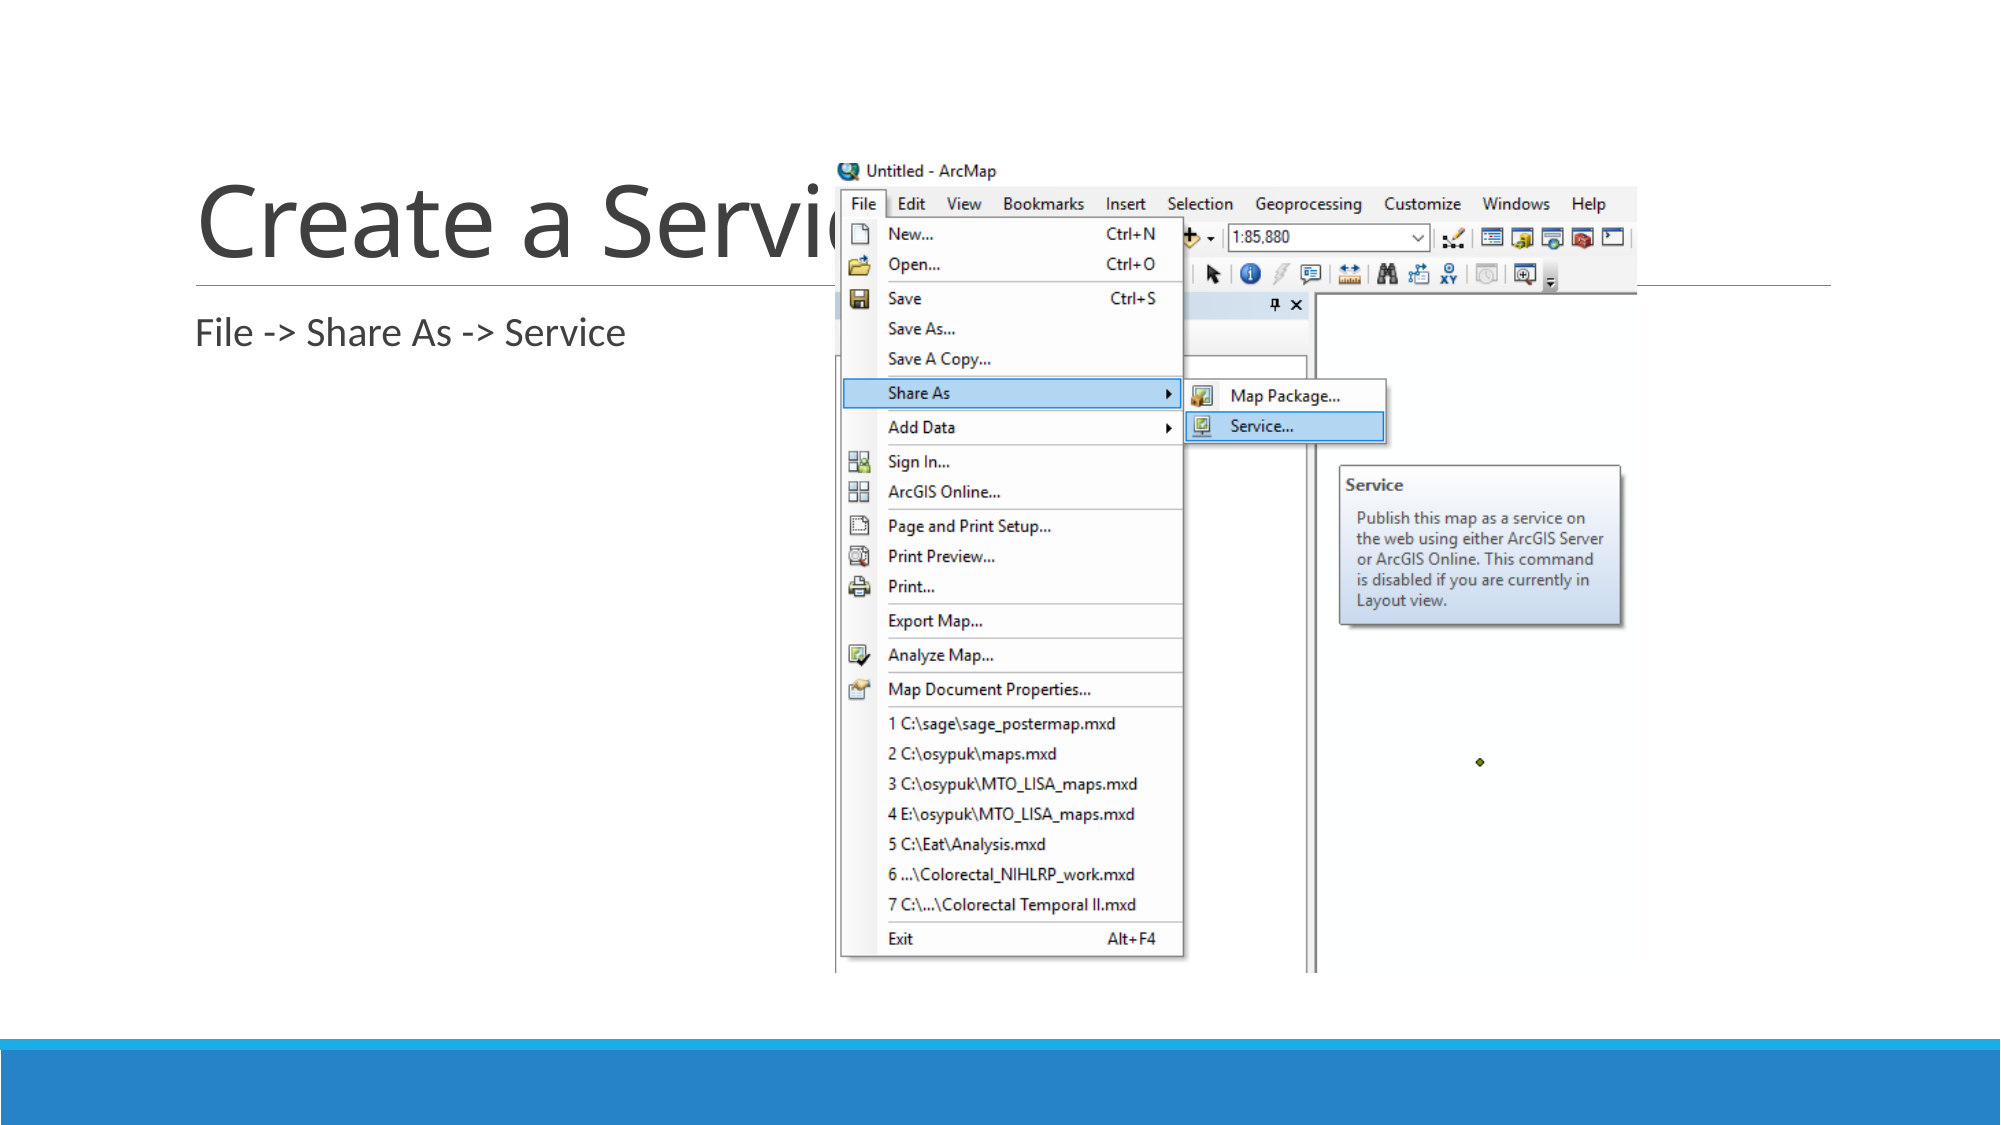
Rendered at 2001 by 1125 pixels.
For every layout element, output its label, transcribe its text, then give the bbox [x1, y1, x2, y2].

list File -> Share As -> Service [180, 302, 835, 963]
title Create a Service [180, 47, 1831, 286]
picture [835, 163, 1638, 973]
